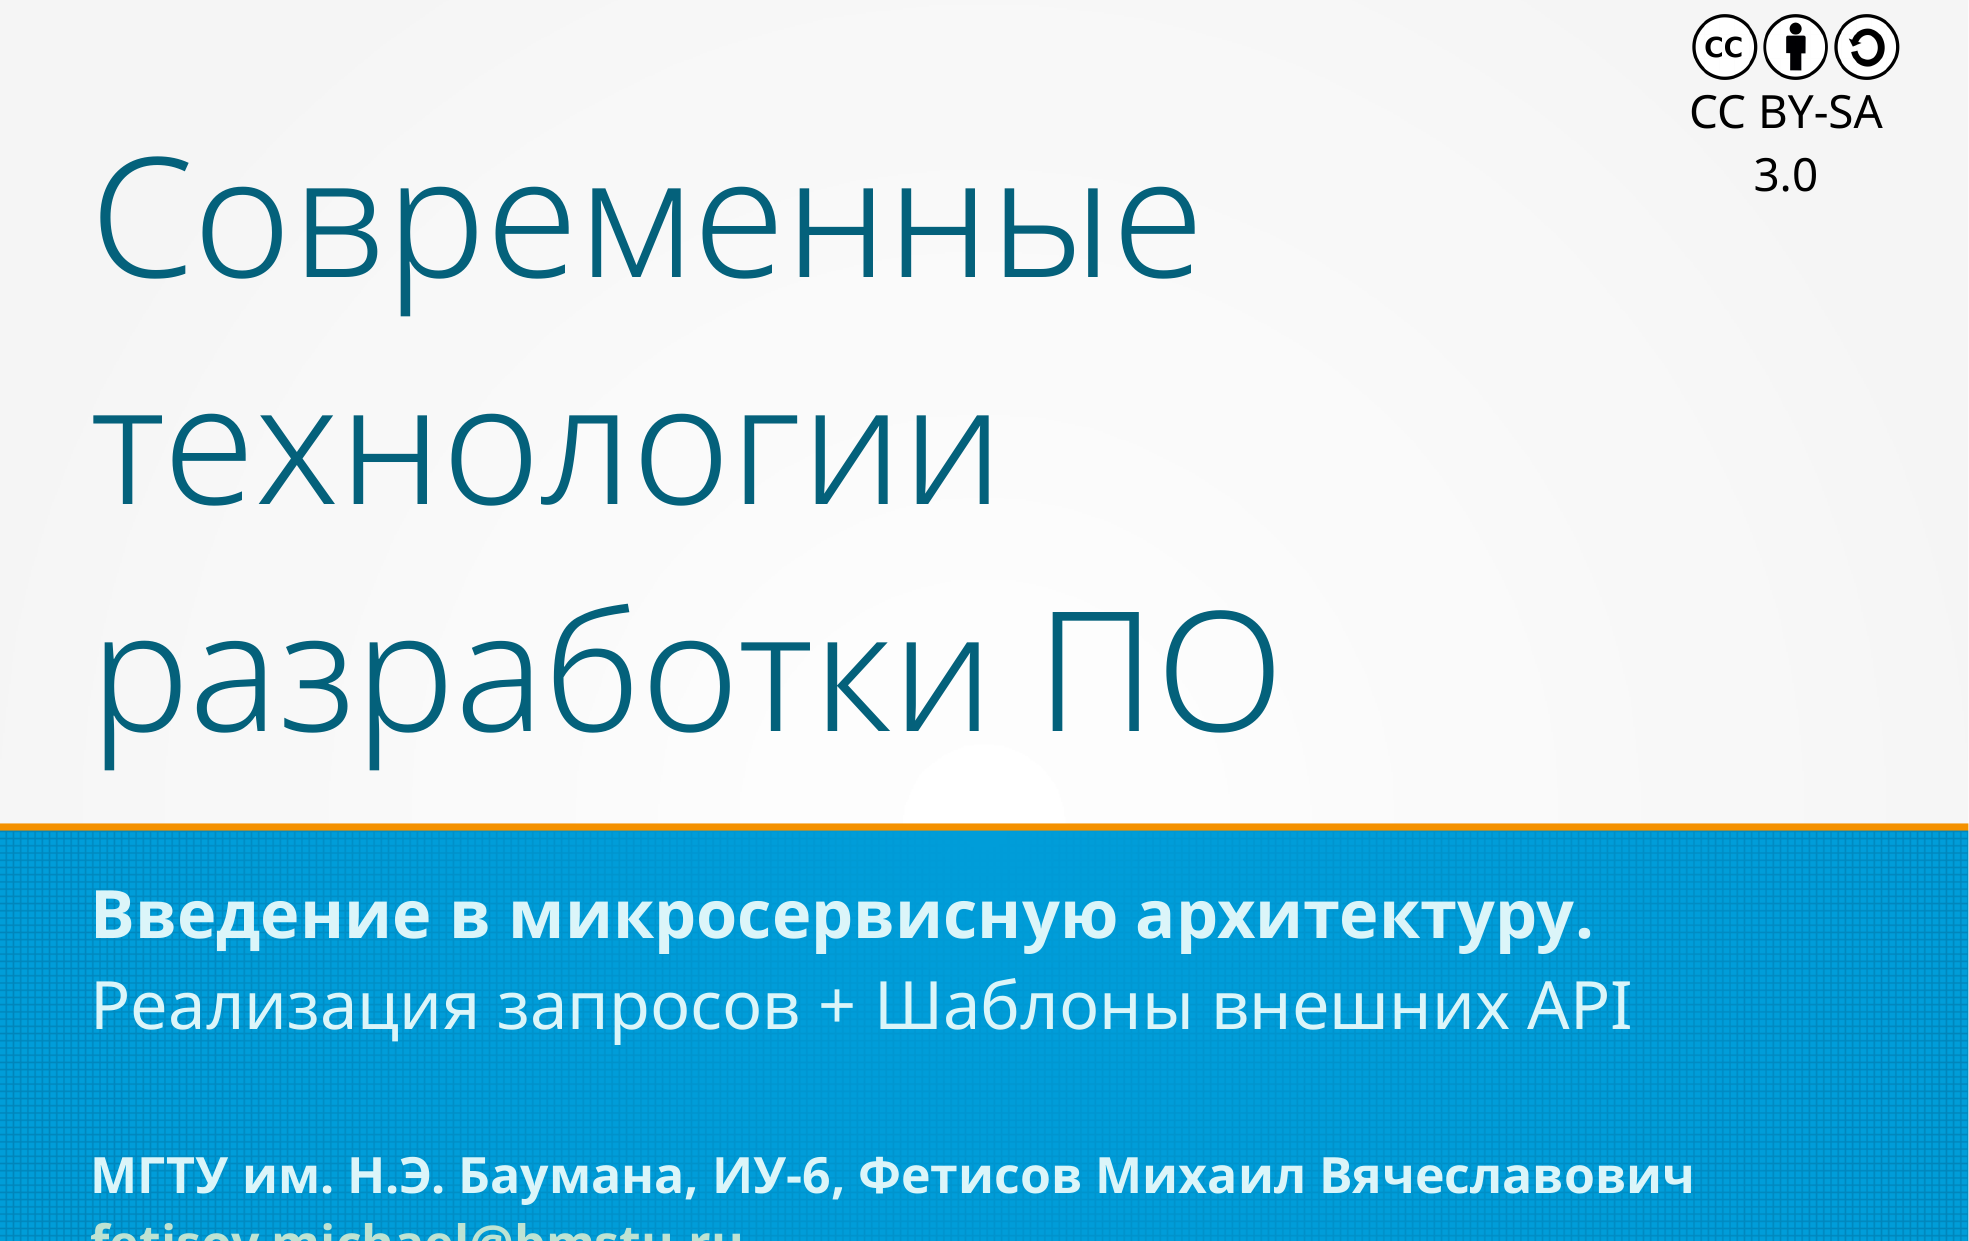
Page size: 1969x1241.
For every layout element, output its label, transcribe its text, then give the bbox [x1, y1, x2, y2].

title Современные технологии разработки ПО [90, 49, 1862, 781]
subtitle Введение в микросервисную архитектуру. Реализация запросов + Шаблоны внешних API МГТУ им. Н.Э. Баумана, ИУ-6, Фетисов Михаил Вячеславович fetisov.michael@bmstu.ru [90, 867, 1969, 1241]
text_box CC BY-SA 3.0 [1683, 82, 1914, 202]
picture [0, 0, 1969, 830]
